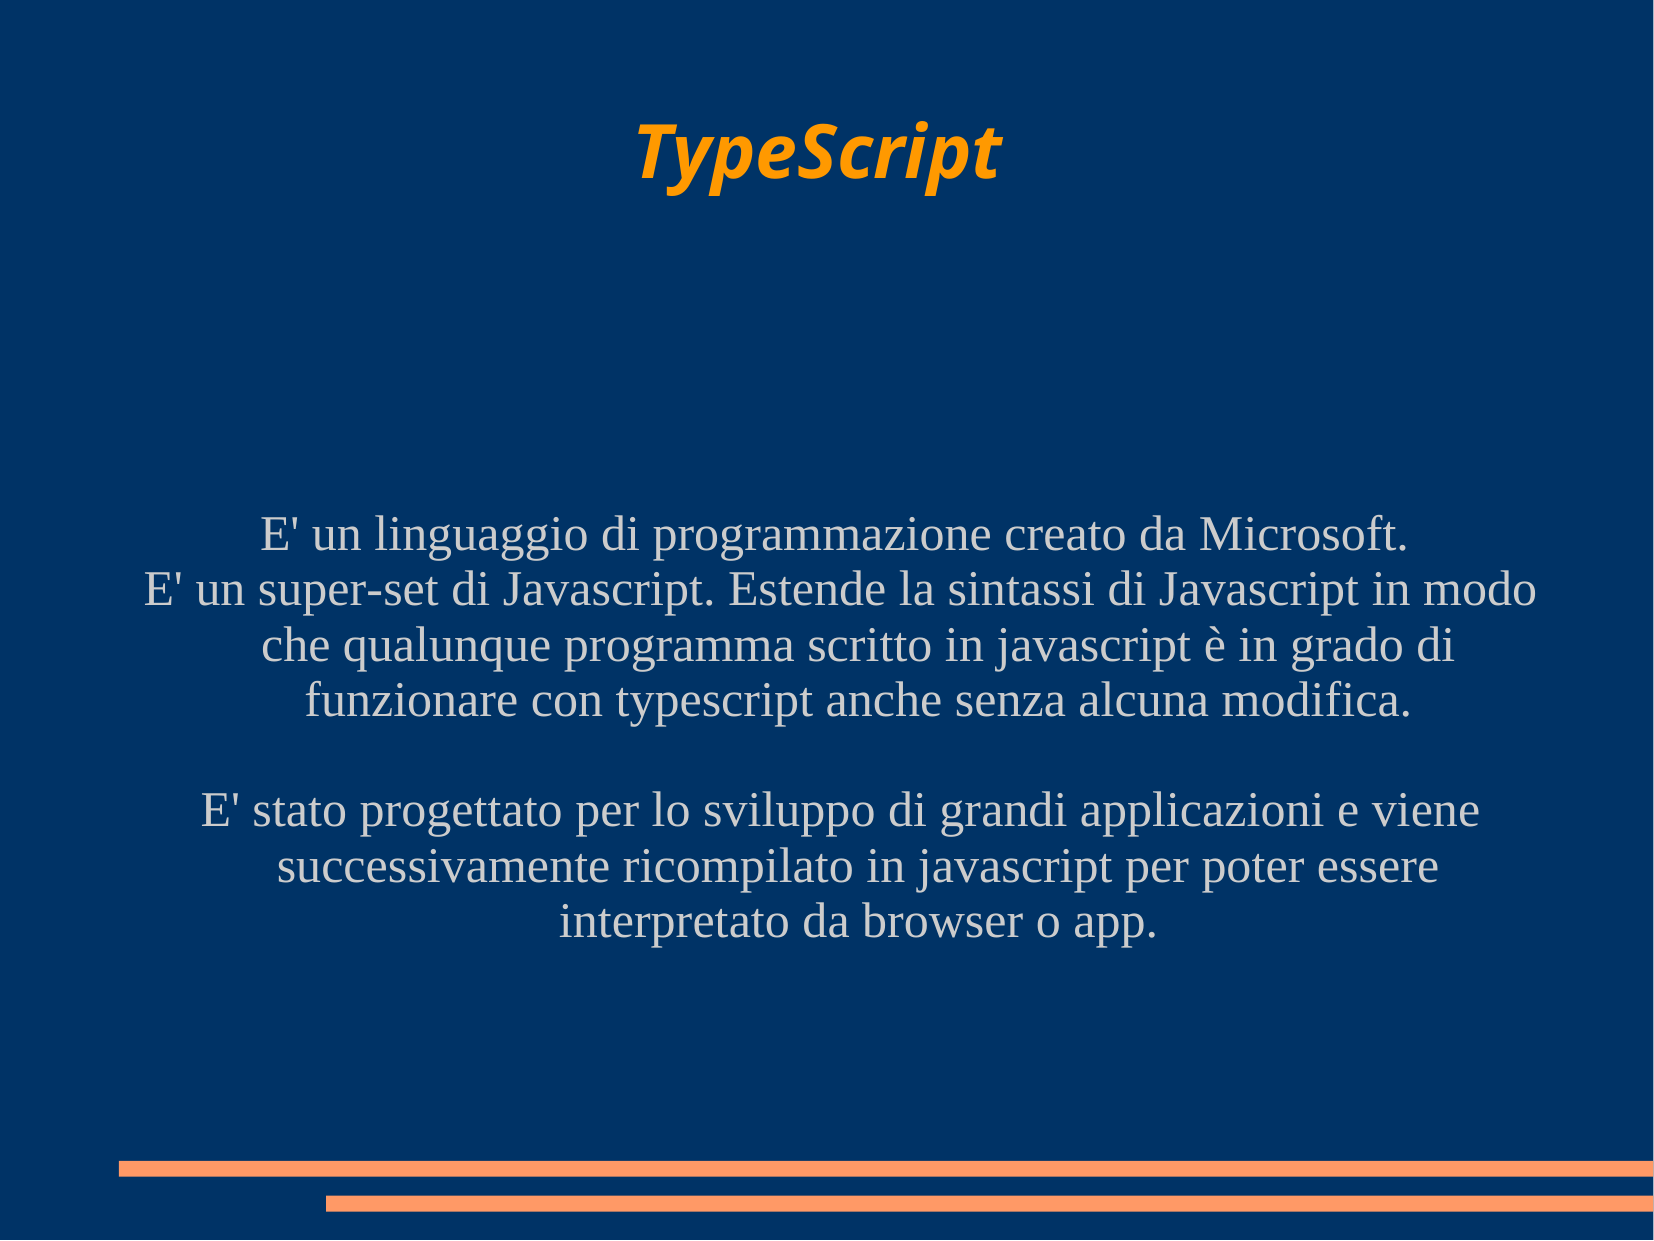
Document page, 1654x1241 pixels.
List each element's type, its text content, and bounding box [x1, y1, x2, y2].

title TypeScript [121, 46, 1534, 254]
subtitle E' un linguaggio di programmazione creato da Microsoft. E' un super-set di Javascript. Estende la sintassi di Javascript in modo che qualunque programma scritto in javascript è in grado di funzionare con typescript anche senza alcuna modifica. E' stato progettato per lo sviluppo di grandi applicazioni e viene successivamente ricompilato in javascript per poter essere interpretato da browser o app. [121, 322, 1561, 1132]
